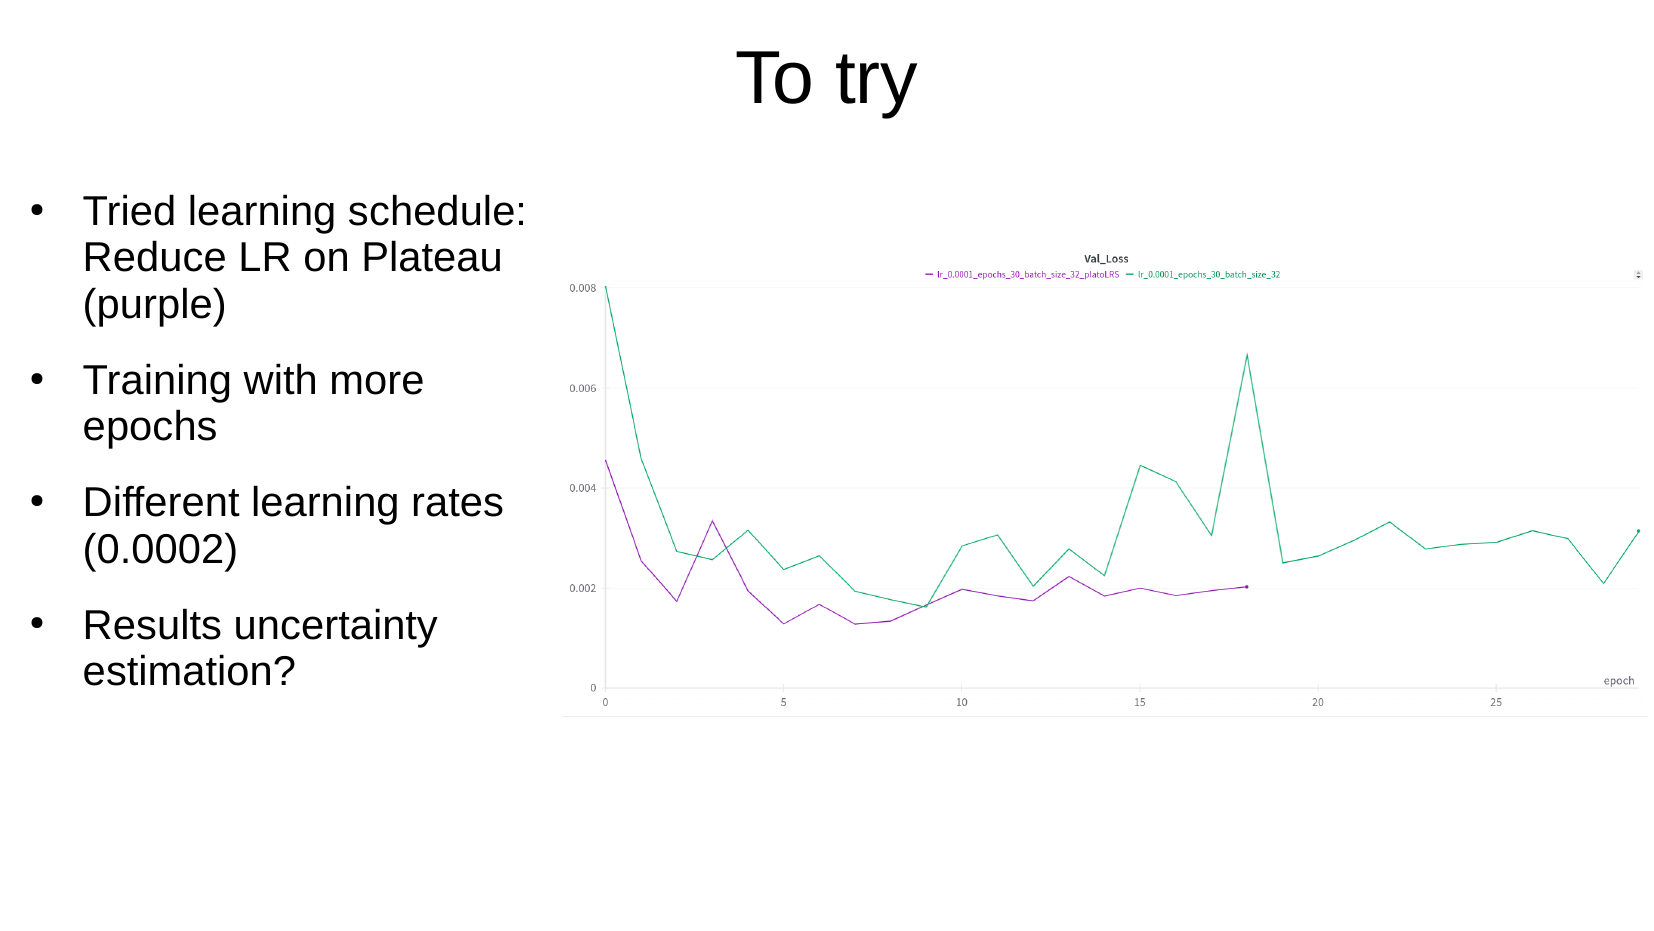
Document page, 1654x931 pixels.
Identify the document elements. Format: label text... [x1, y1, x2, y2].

title To try [82, 0, 1571, 156]
list Tried learning schedule: Reduce LR on Plateau (purple) Training with more epochs Different learning rates (0.0002) Results uncertainty estimation? [11, 187, 563, 863]
picture [562, 245, 1648, 717]
